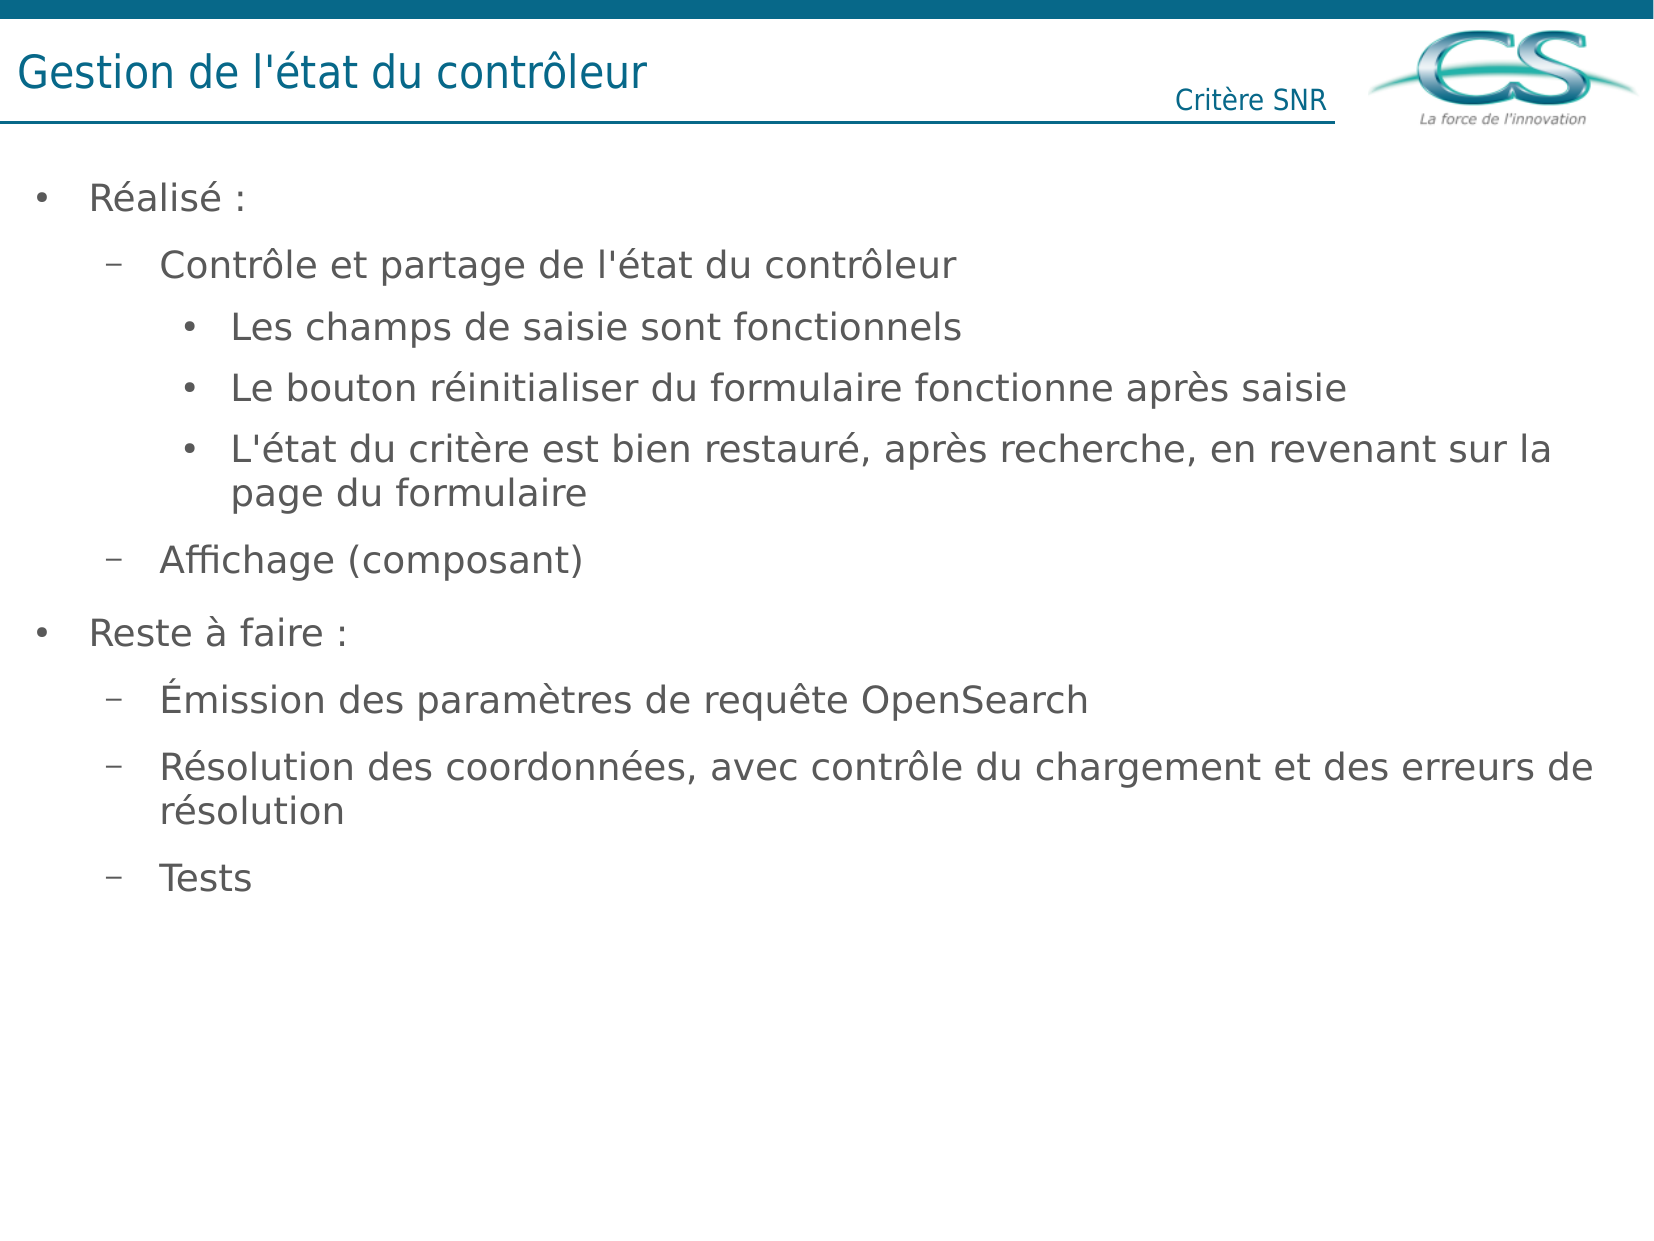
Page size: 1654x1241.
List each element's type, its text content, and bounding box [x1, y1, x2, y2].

text_box Critère SNR [1163, 71, 1347, 142]
title Gestion de l'état du contrôleur [17, 46, 1368, 106]
list Réalisé : Contrôle et partage de l'état du contrôleur Les champs de saisie sont fonctionnels Le bouton réinitialiser du formulaire fonctionne après saisie L'état du critère est bien restauré, après recherche, en revenant sur la page du formulaire Affichage (composant) Reste à faire : Émission des paramètres de requête OpenSearch Résolution des coordonnées, avec contrôle du chargement et des erreurs de résolution Tests [17, 177, 1630, 1217]
picture [1368, 28, 1642, 128]
